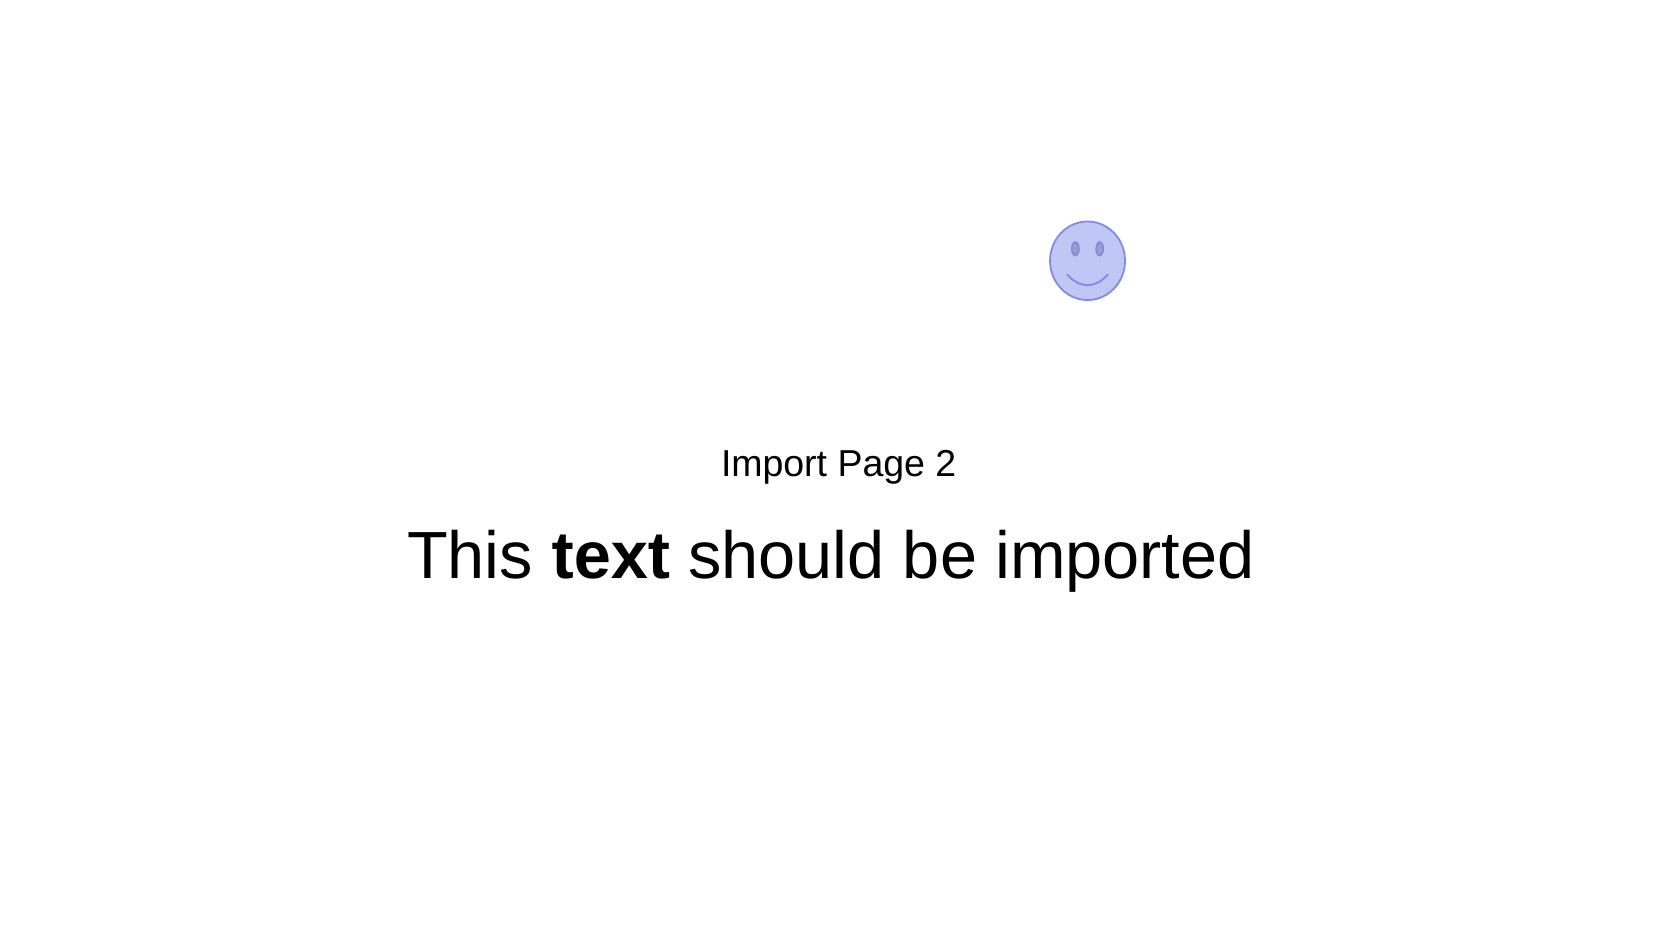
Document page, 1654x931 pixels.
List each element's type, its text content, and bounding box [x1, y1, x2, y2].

subtitle This text should be imported [86, 285, 1576, 826]
text_box Import Page 2 [706, 434, 972, 492]
text_box [1050, 221, 1126, 301]
